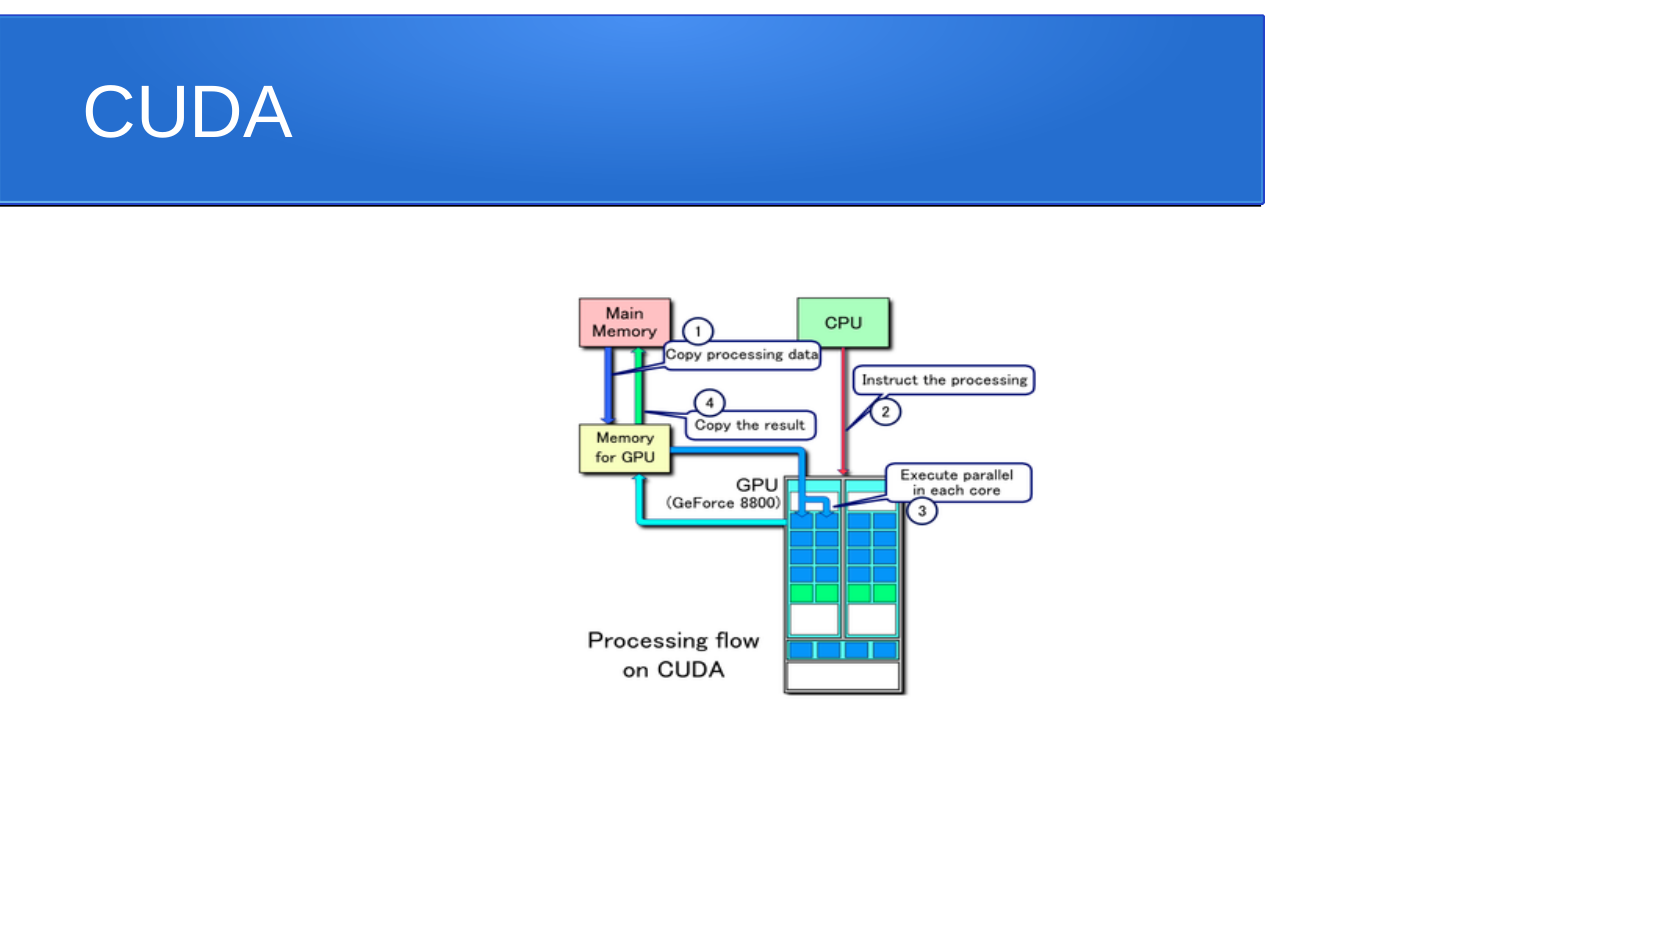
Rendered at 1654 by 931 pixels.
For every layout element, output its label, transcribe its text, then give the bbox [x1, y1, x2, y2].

title CUDA [82, 35, 1235, 189]
picture [551, 271, 1108, 717]
